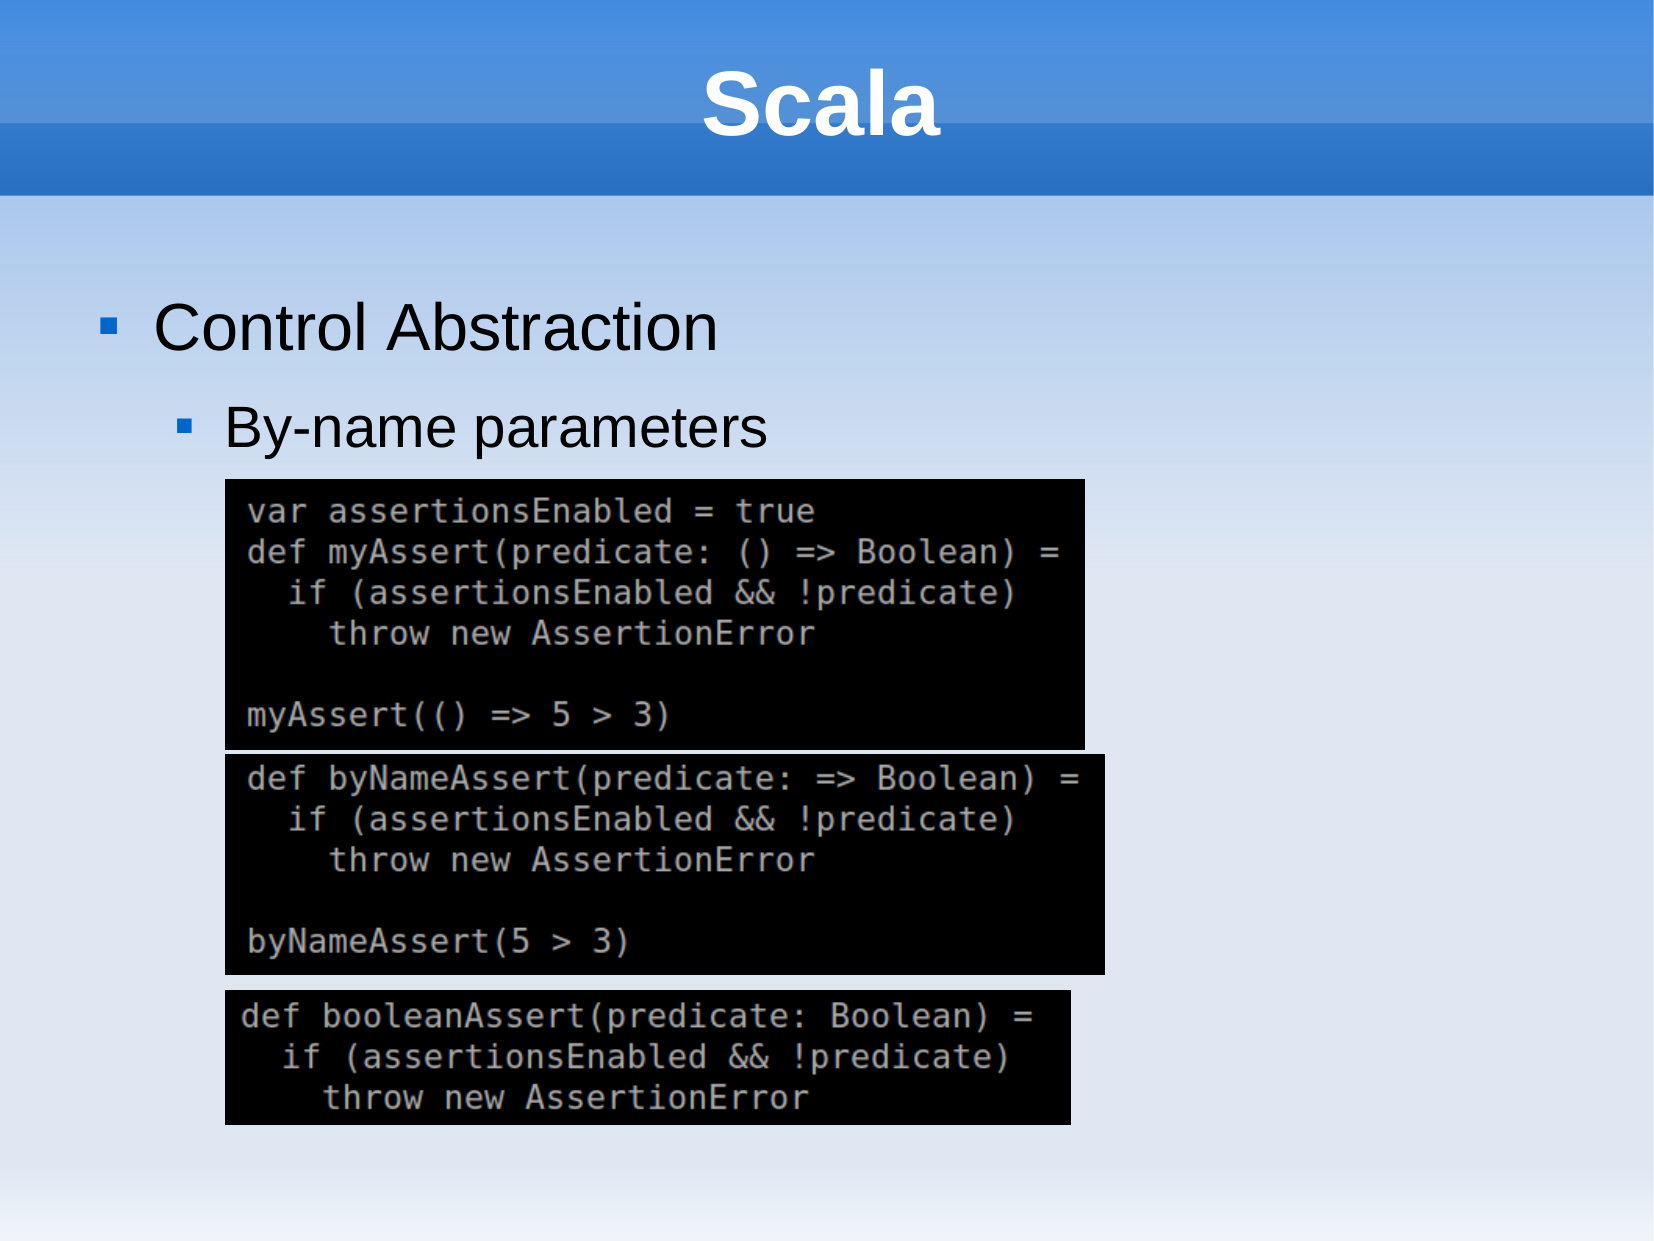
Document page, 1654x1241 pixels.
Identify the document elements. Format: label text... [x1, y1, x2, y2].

title Scala [76, 0, 1565, 208]
list Control Abstraction By-name parameters [82, 290, 1571, 1109]
picture [0, 0, 1654, 1241]
